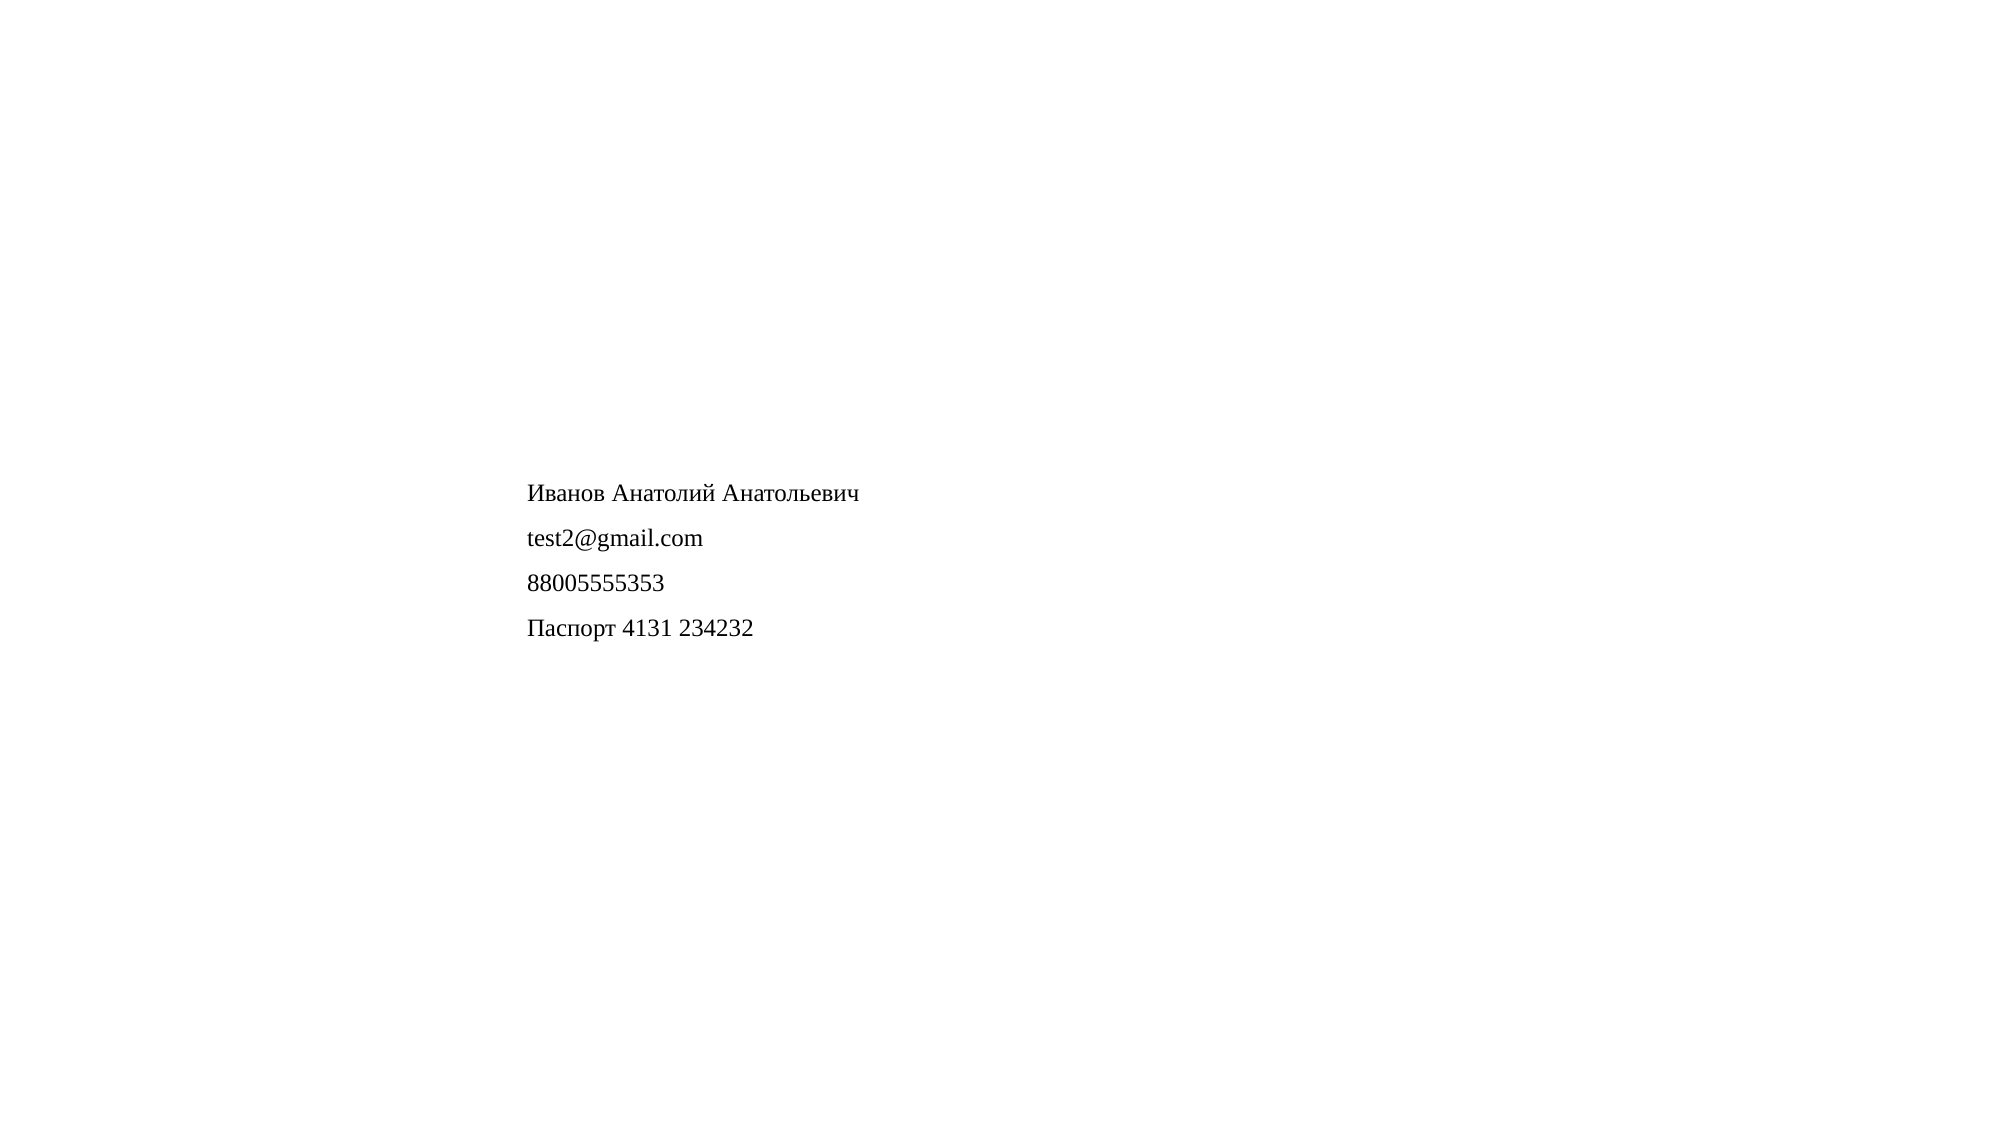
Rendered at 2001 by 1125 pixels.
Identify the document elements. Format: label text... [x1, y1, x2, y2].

table_header Иванов Анатолий Анатольевич [512, 472, 1486, 517]
table_cell 88005555353 [512, 562, 1486, 607]
table_cell Паспорт 4131 234232 [512, 607, 1486, 652]
table_cell test2@gmail.com [512, 517, 1486, 562]
